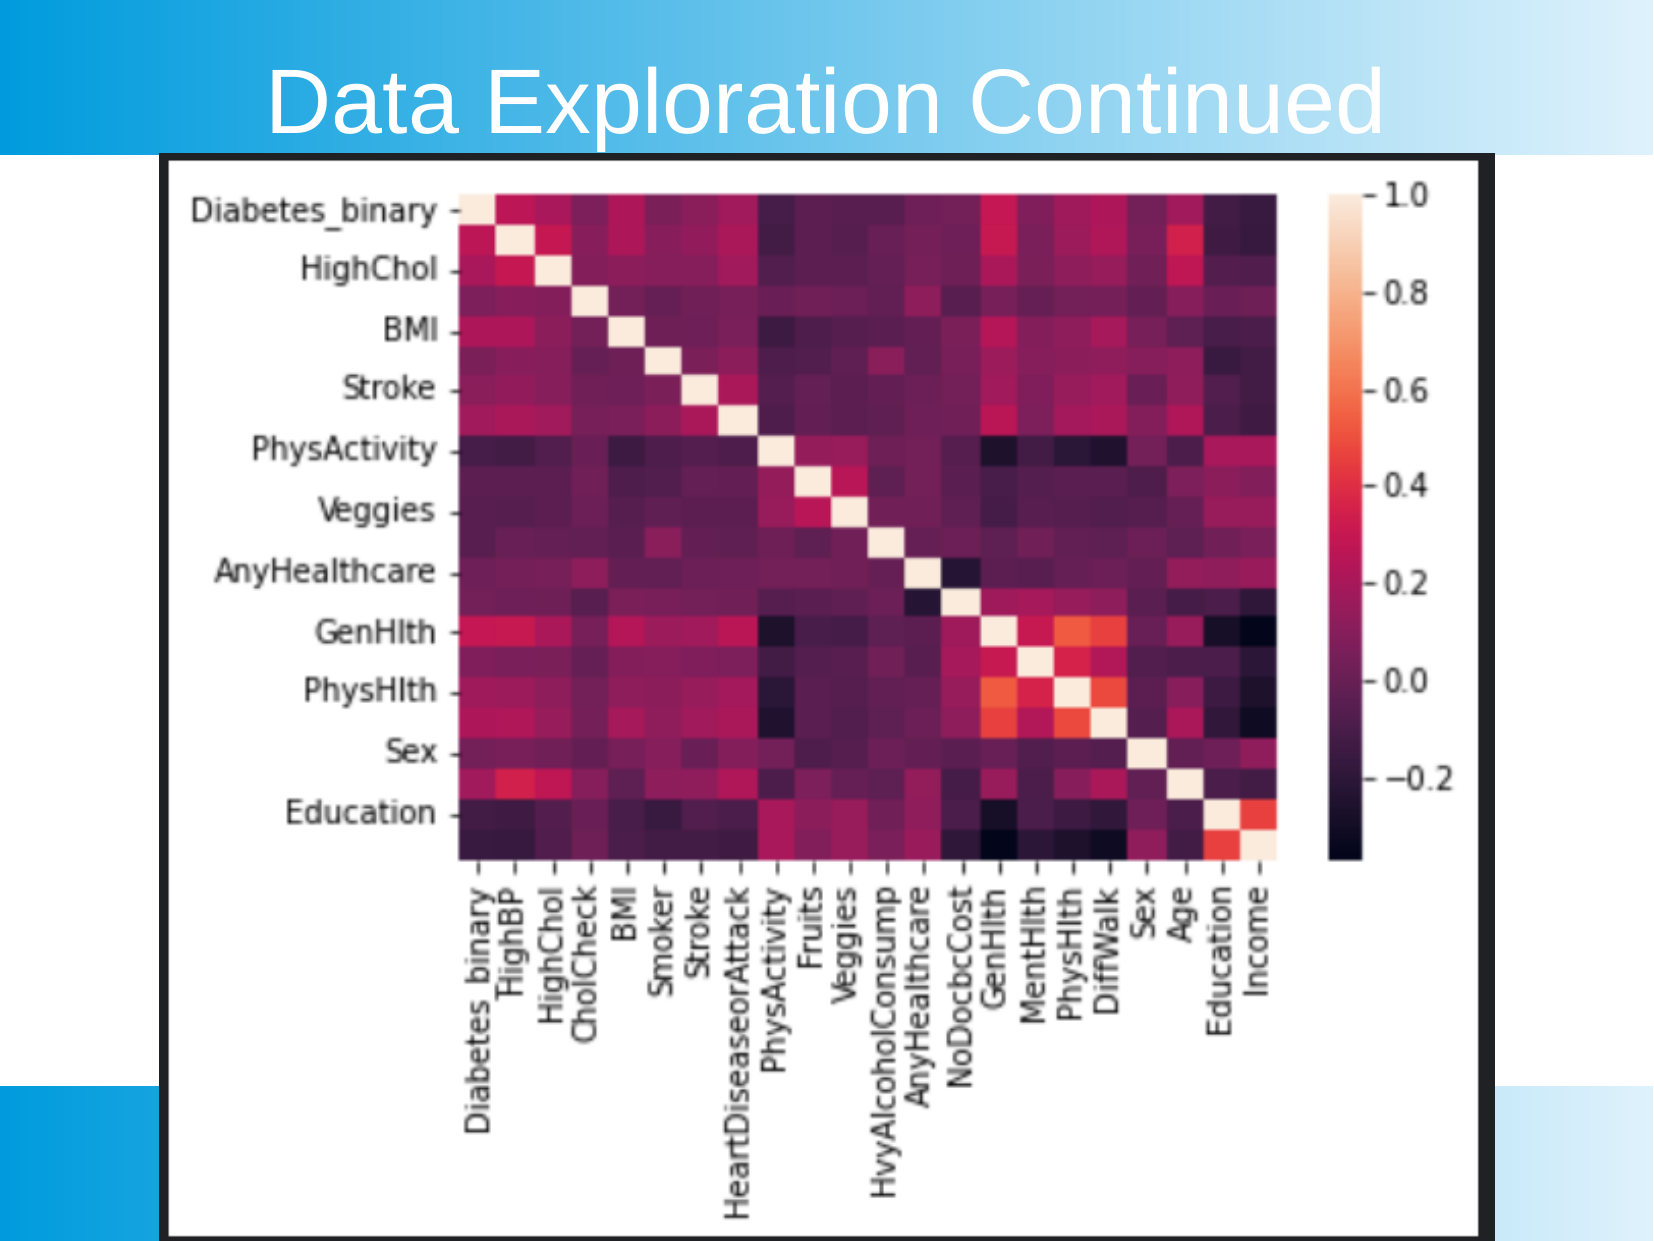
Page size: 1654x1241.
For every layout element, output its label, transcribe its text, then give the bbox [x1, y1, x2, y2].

title Data Exploration Continued [82, 49, 1571, 155]
picture [159, 153, 1495, 1241]
